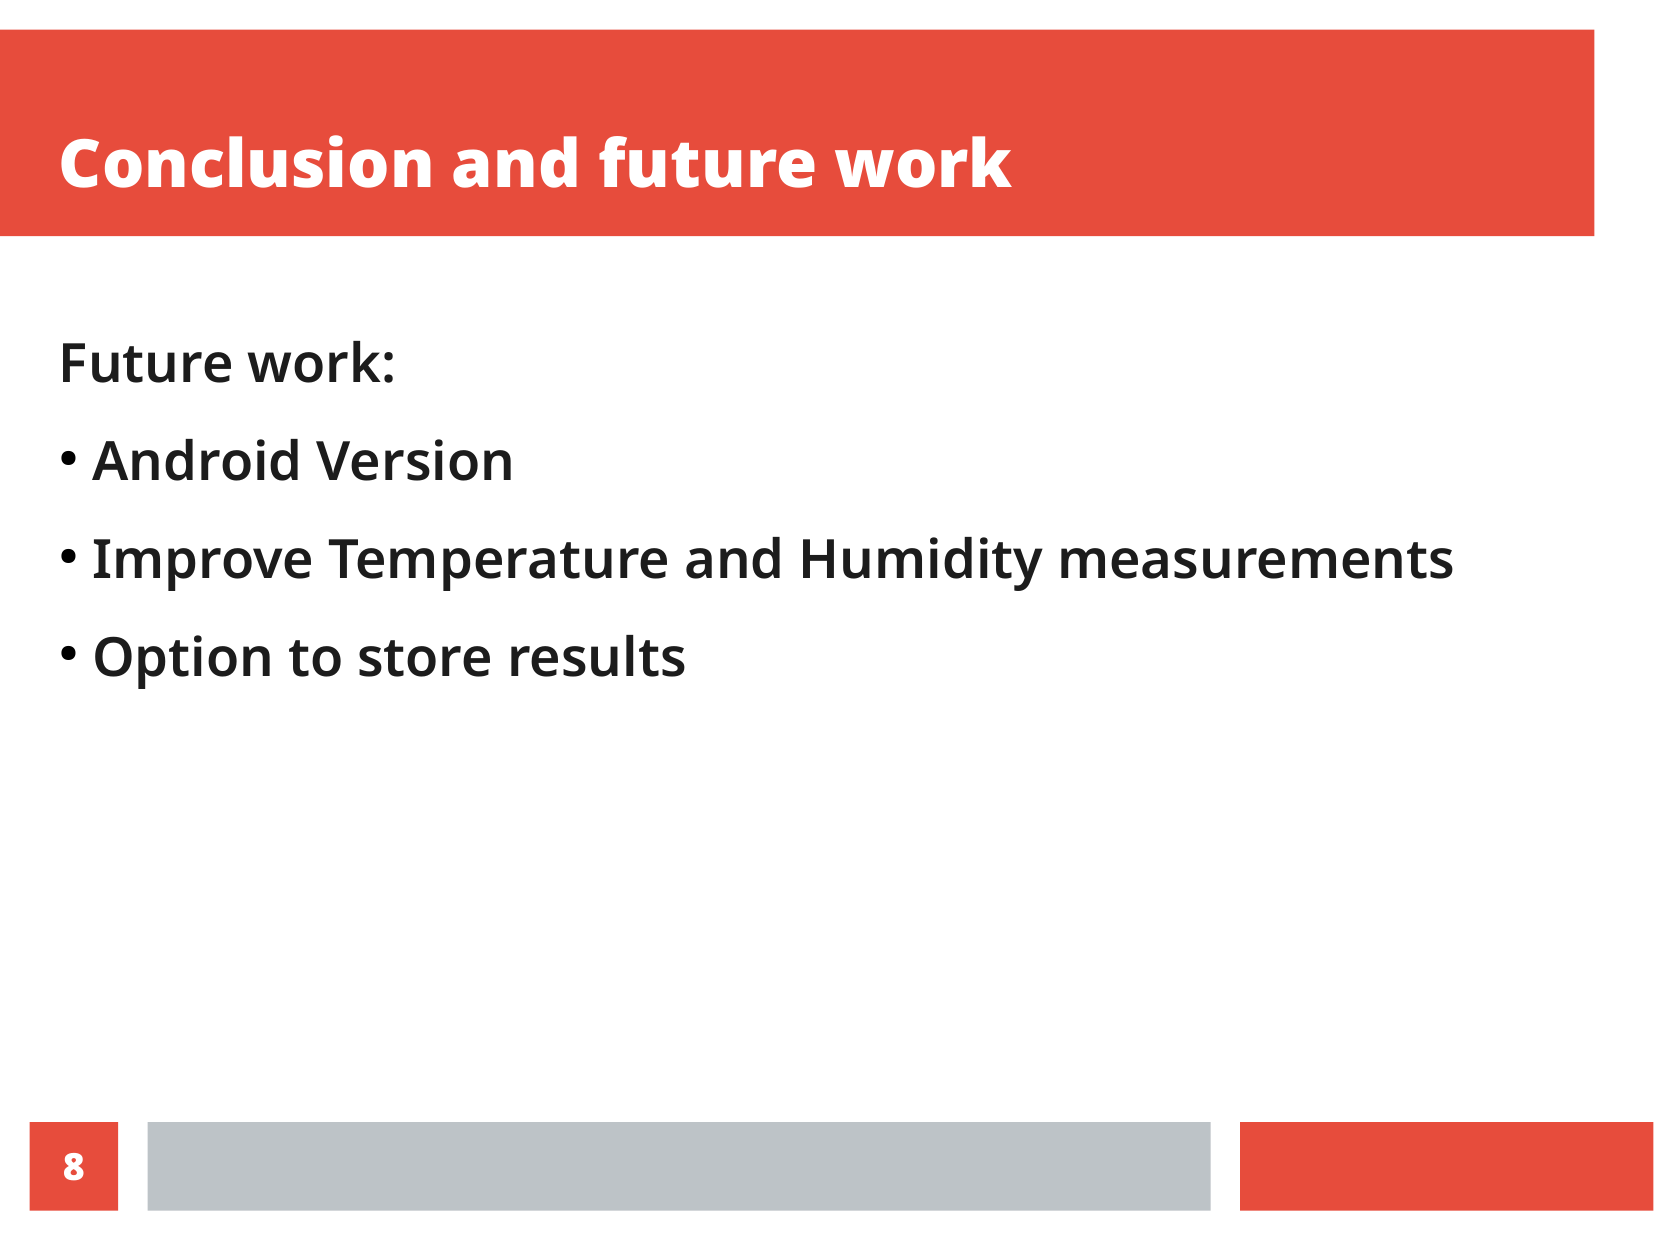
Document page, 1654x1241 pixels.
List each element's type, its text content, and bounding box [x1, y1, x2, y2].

list Future work: Android Version Improve Temperature and Humidity measurements Option to store results [59, 324, 1565, 1093]
title Conclusion and future work [59, 59, 1595, 207]
